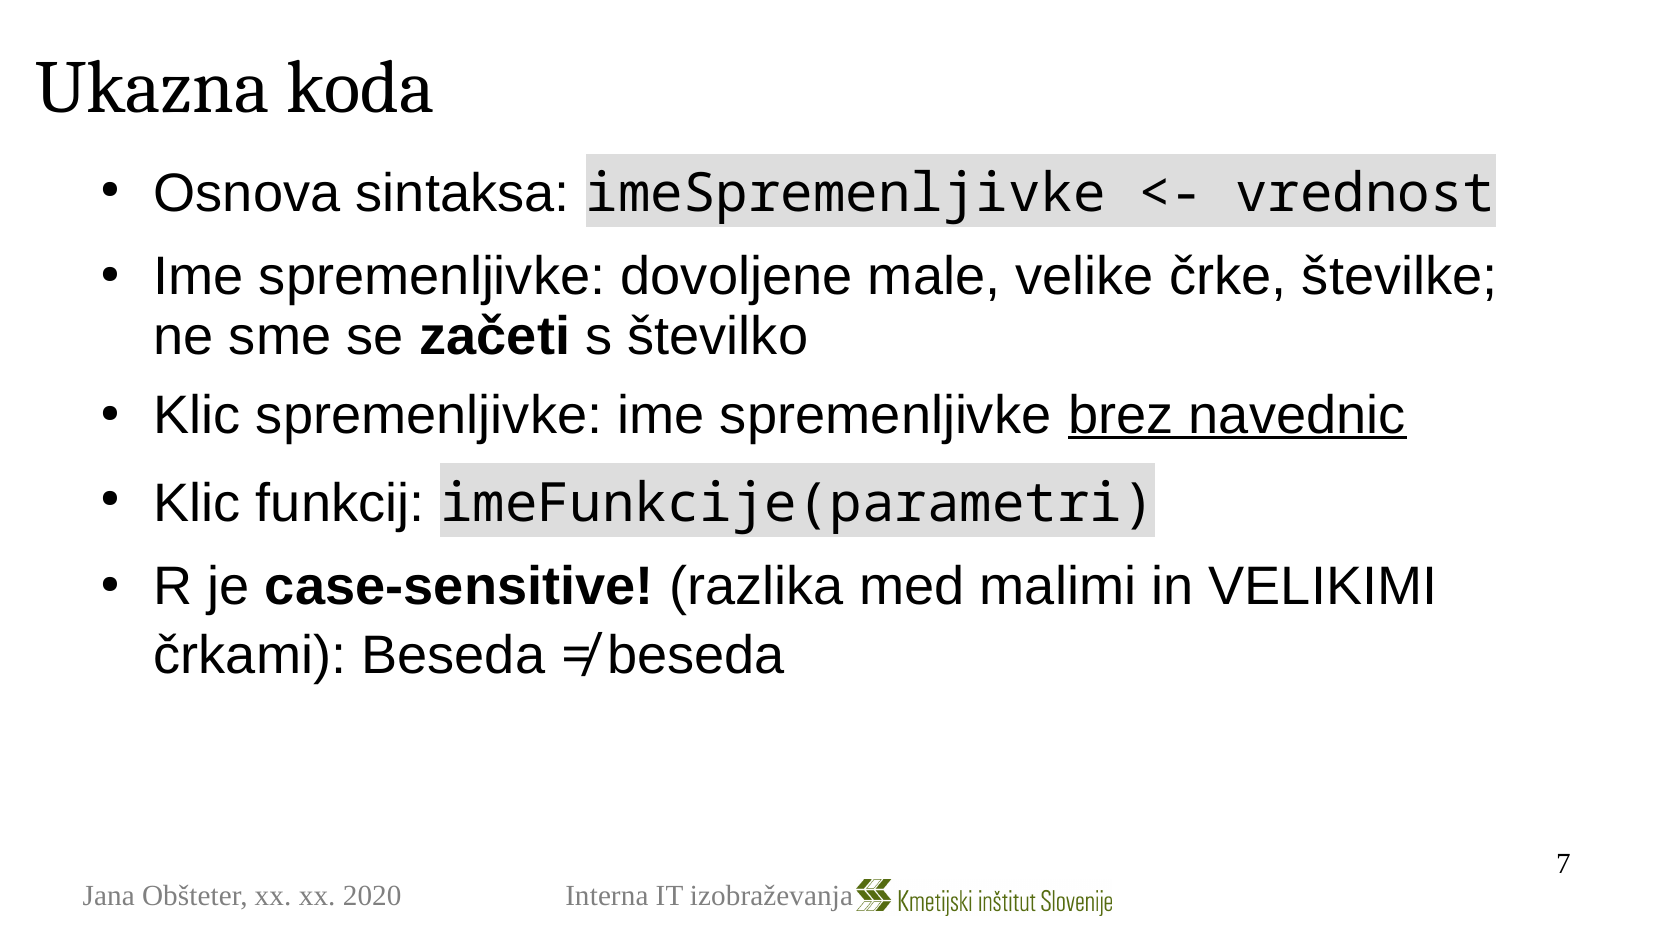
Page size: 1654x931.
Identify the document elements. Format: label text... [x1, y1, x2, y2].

list Osnova sintaksa: imeSpremenljivke <- vrednost Ime spremenljivke: dovoljene male, velike črke, številke; ne sme se začeti s številko Klic spremenljivke: ime spremenljivke brez navednic Klic funkcij: imeFunkcije(parametri) R je case-sensitive! (razlika med malimi in VELIKIMI črkami): Beseda ≠ beseda [82, 153, 1571, 848]
picture [856, 879, 1112, 916]
title Ukazna koda [35, 21, 1524, 154]
